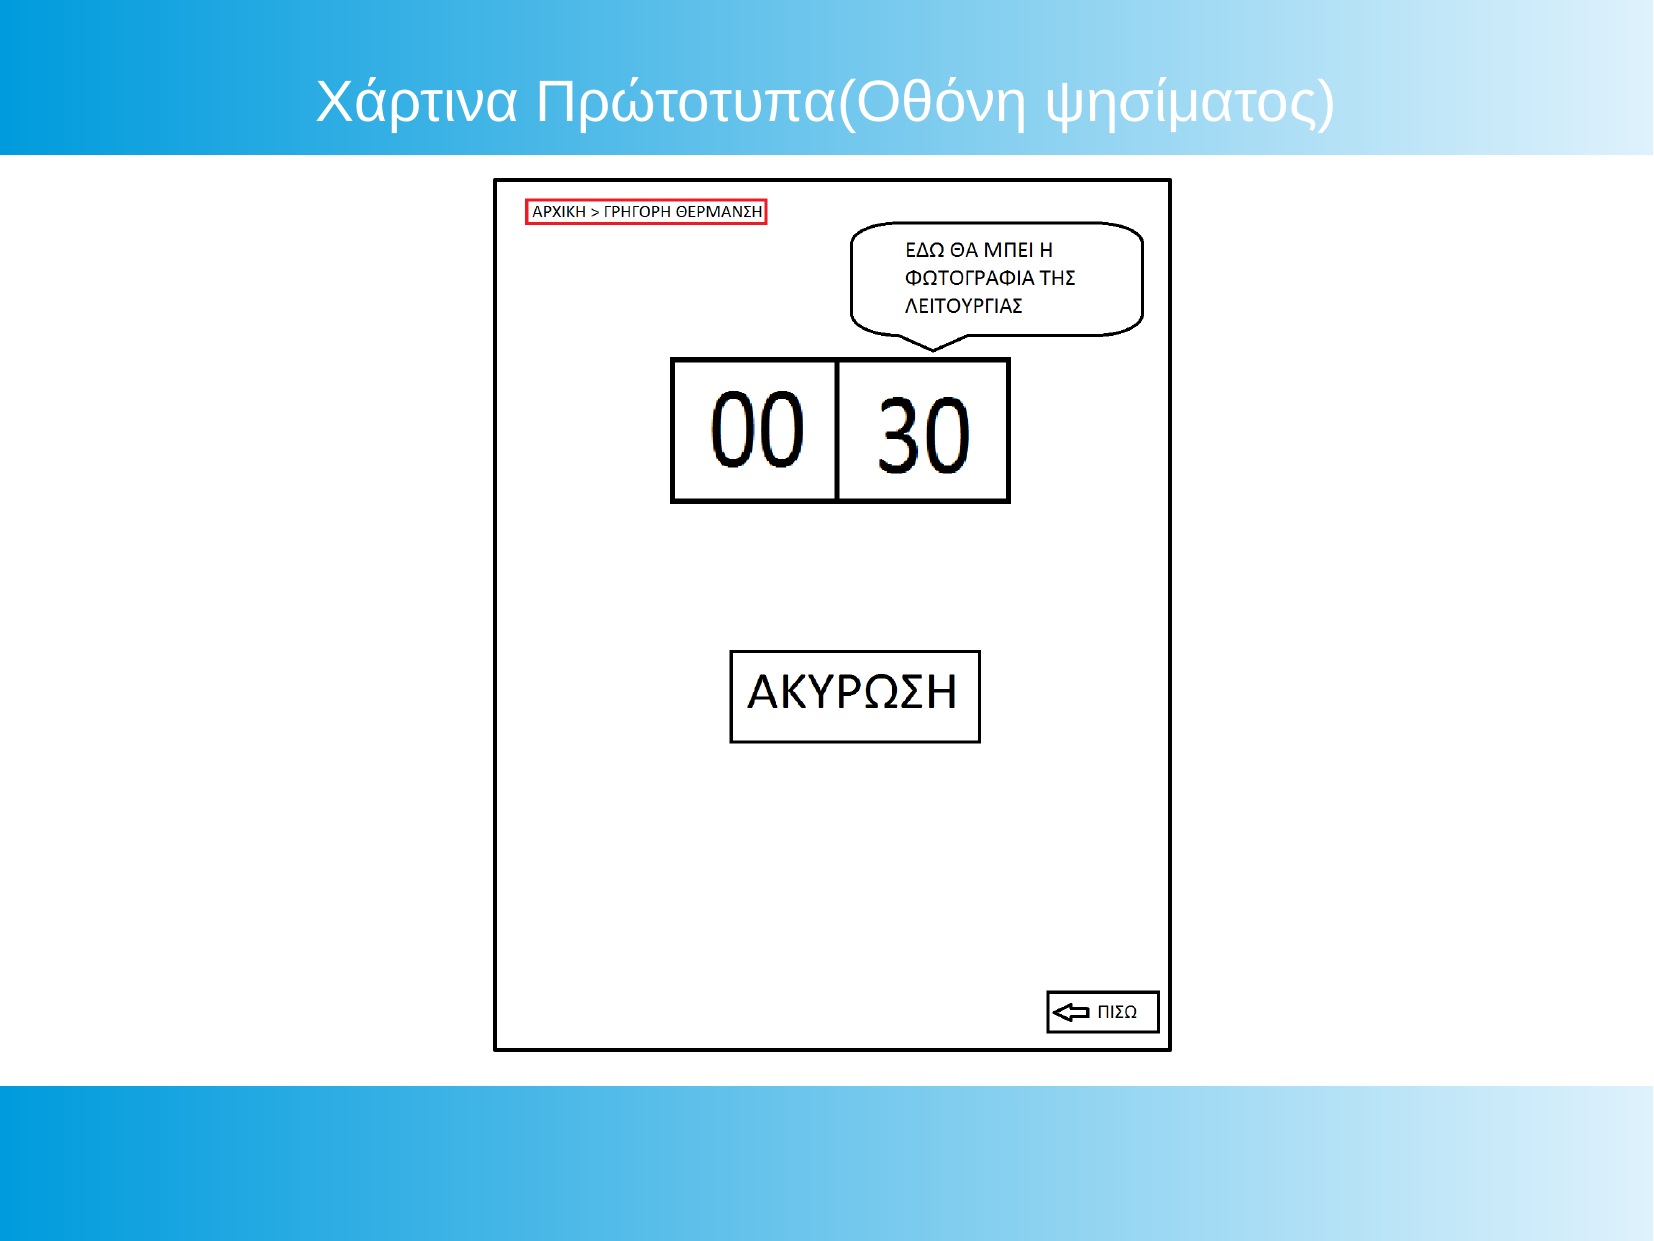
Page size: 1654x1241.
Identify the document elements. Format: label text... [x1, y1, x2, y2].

picture [525, 197, 1168, 1036]
title Χάρτινα Πρώτοτυπα(Οθόνη ψησίματος) [82, 49, 1571, 155]
